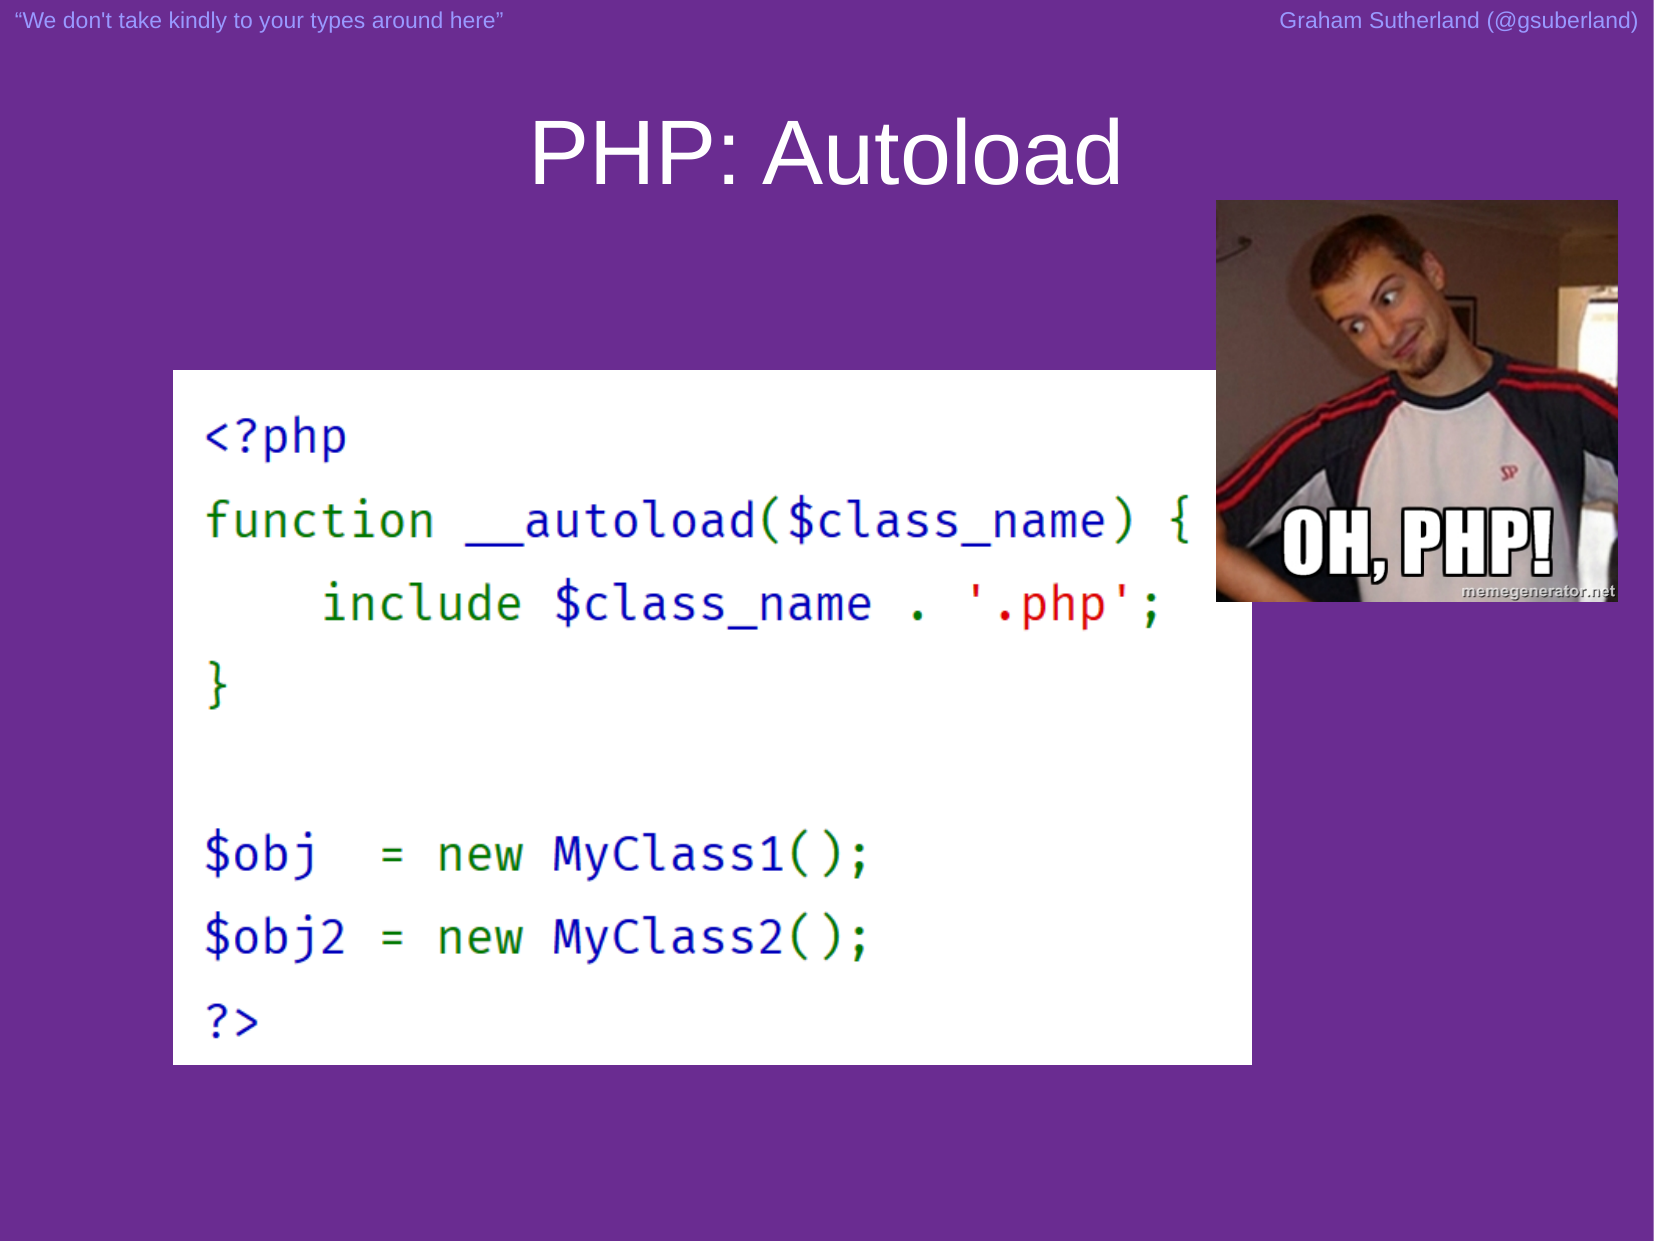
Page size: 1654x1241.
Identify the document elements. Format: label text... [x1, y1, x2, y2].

picture [0, 0, 1654, 1241]
title PHP: Autoload [82, 49, 1571, 257]
